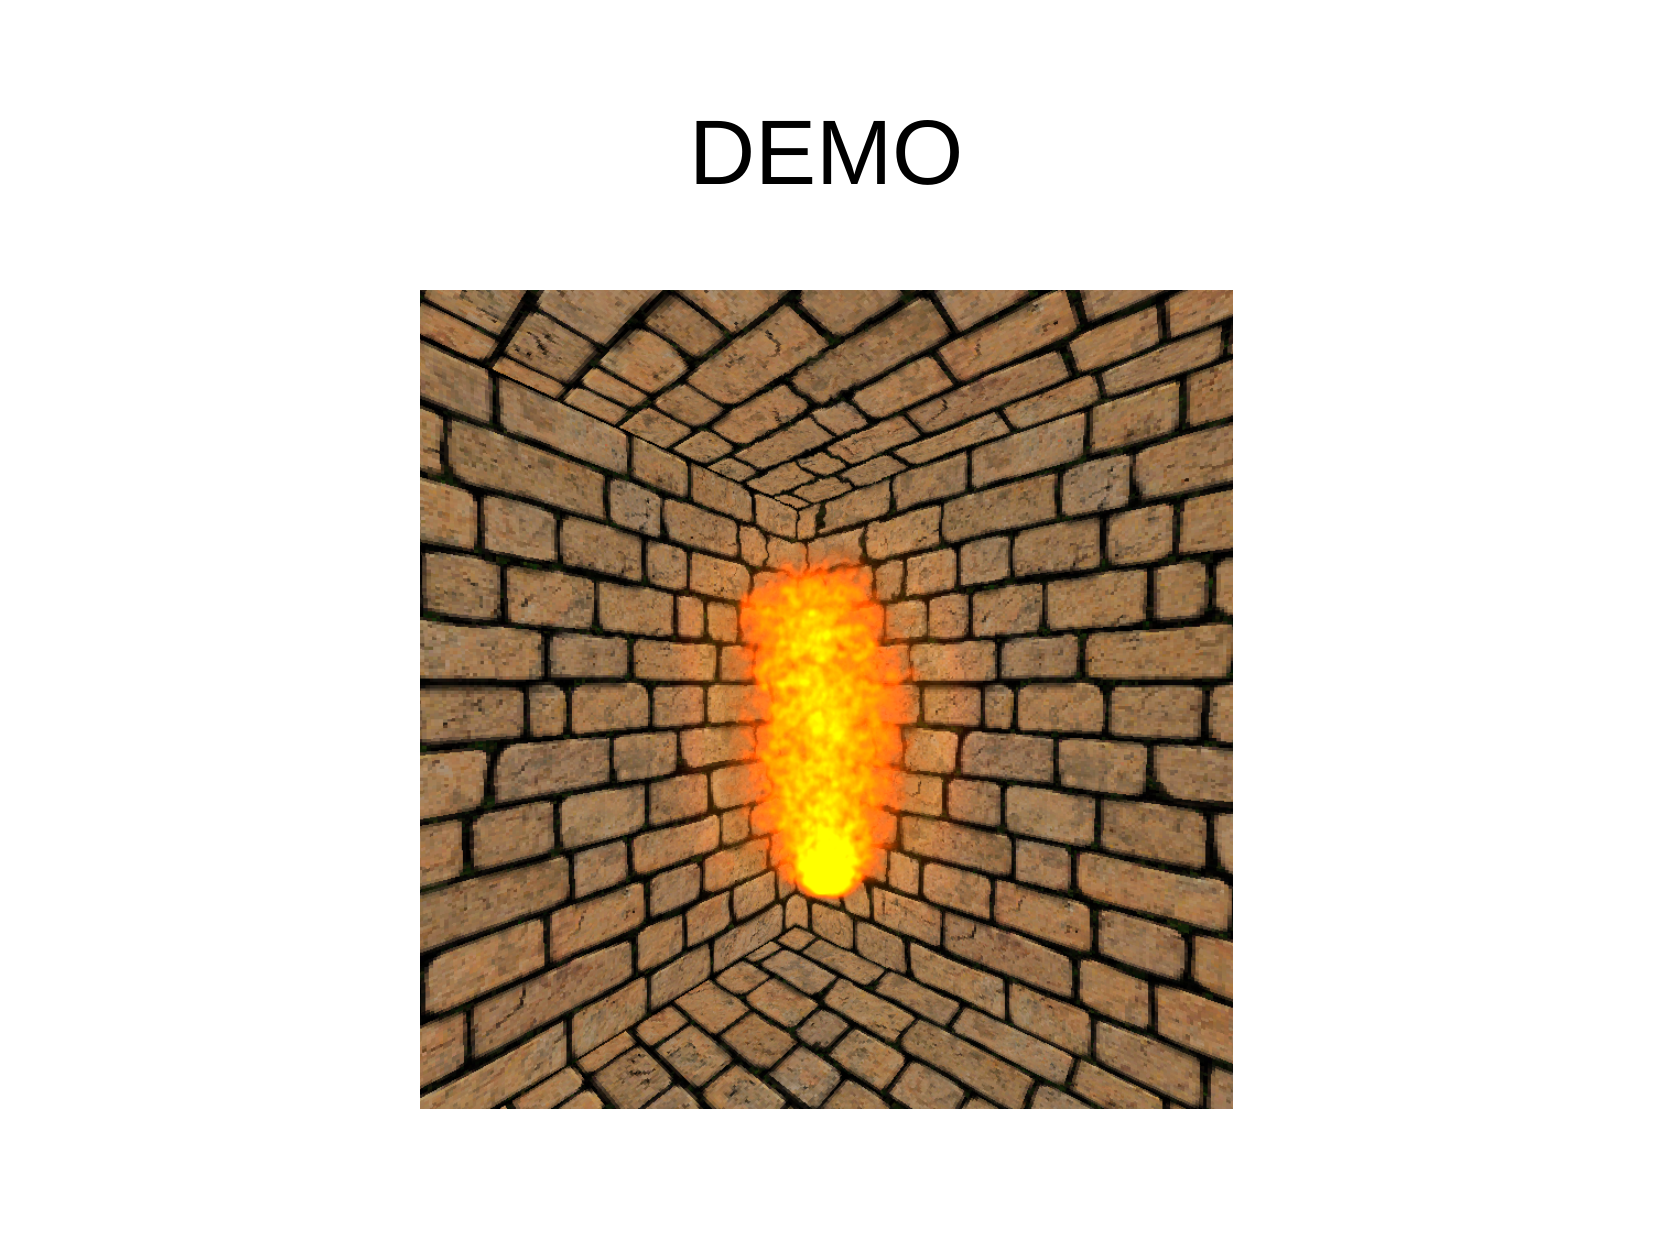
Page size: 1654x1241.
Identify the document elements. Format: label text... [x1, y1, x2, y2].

picture [420, 290, 1233, 1109]
title DEMO [82, 49, 1571, 257]
